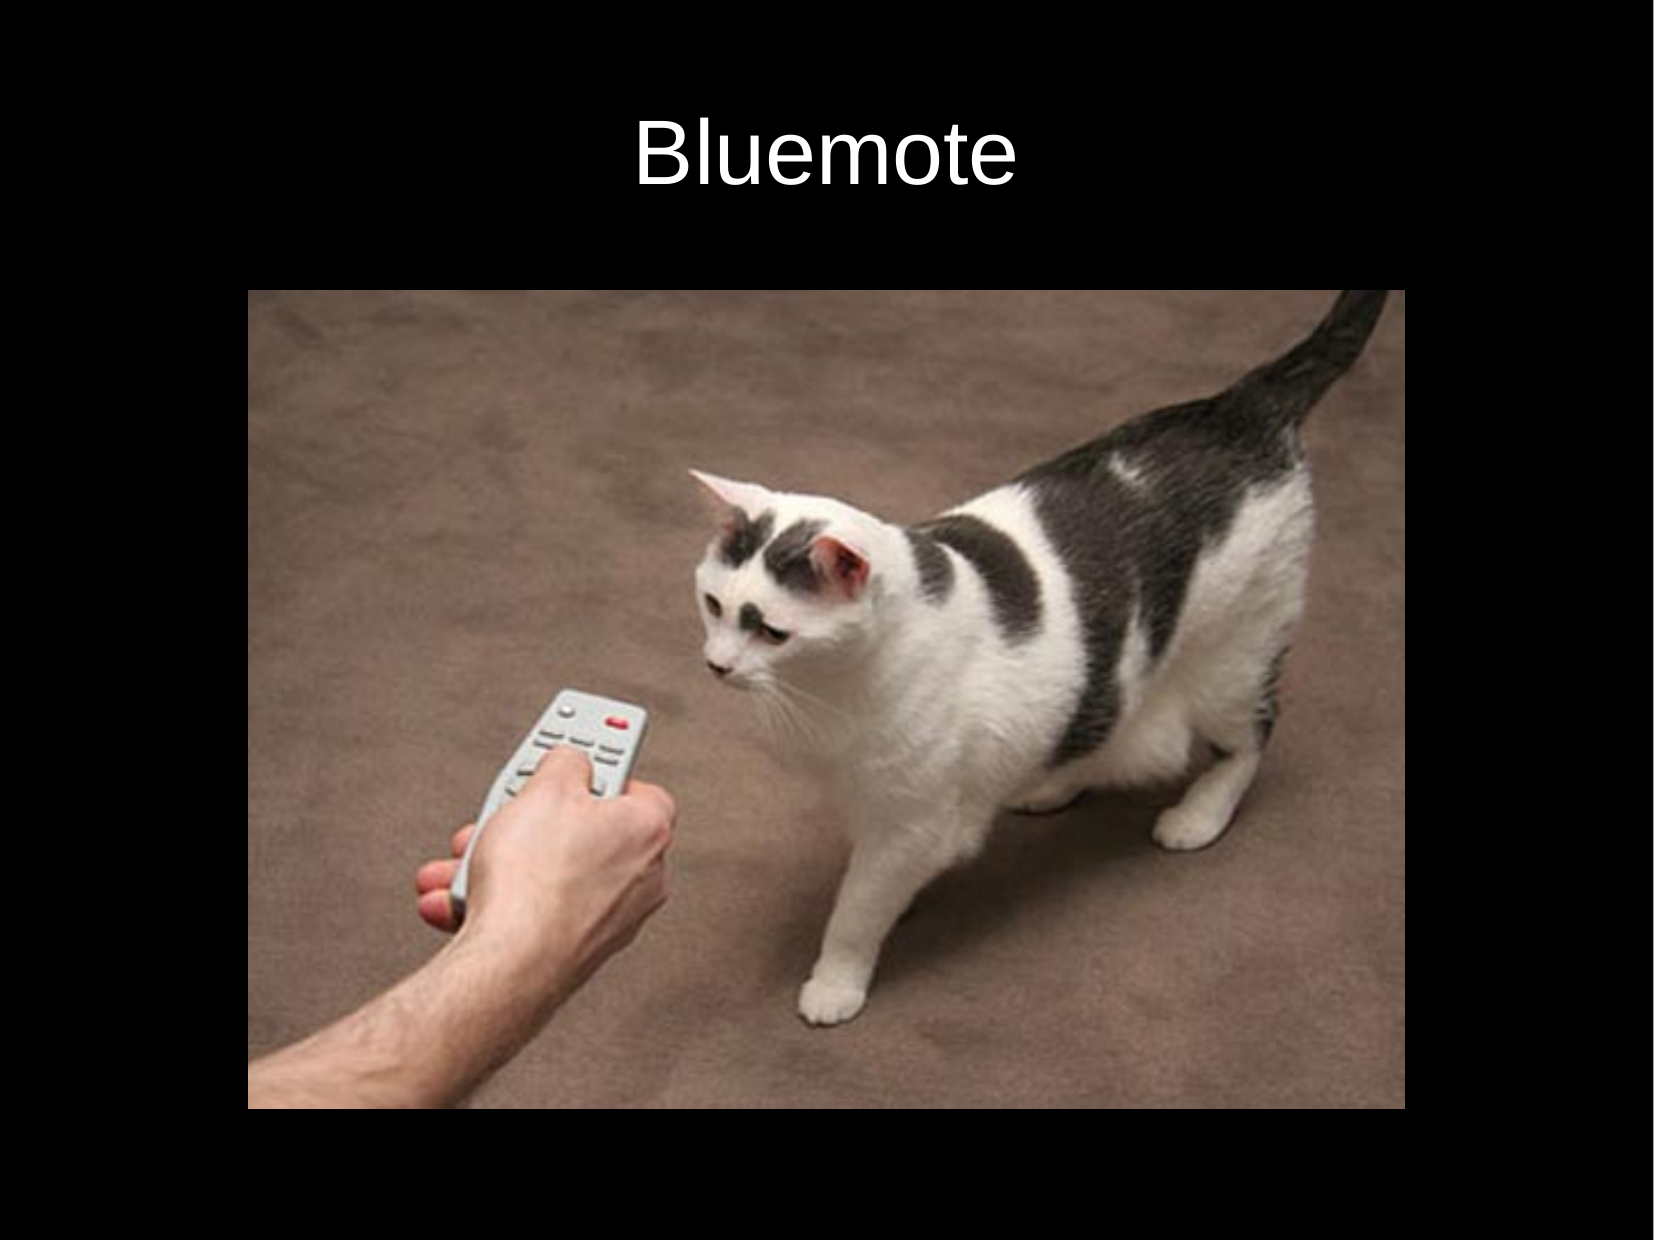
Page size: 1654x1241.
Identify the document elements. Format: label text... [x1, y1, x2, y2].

title Bluemote [82, 49, 1571, 257]
picture [248, 290, 1405, 1109]
